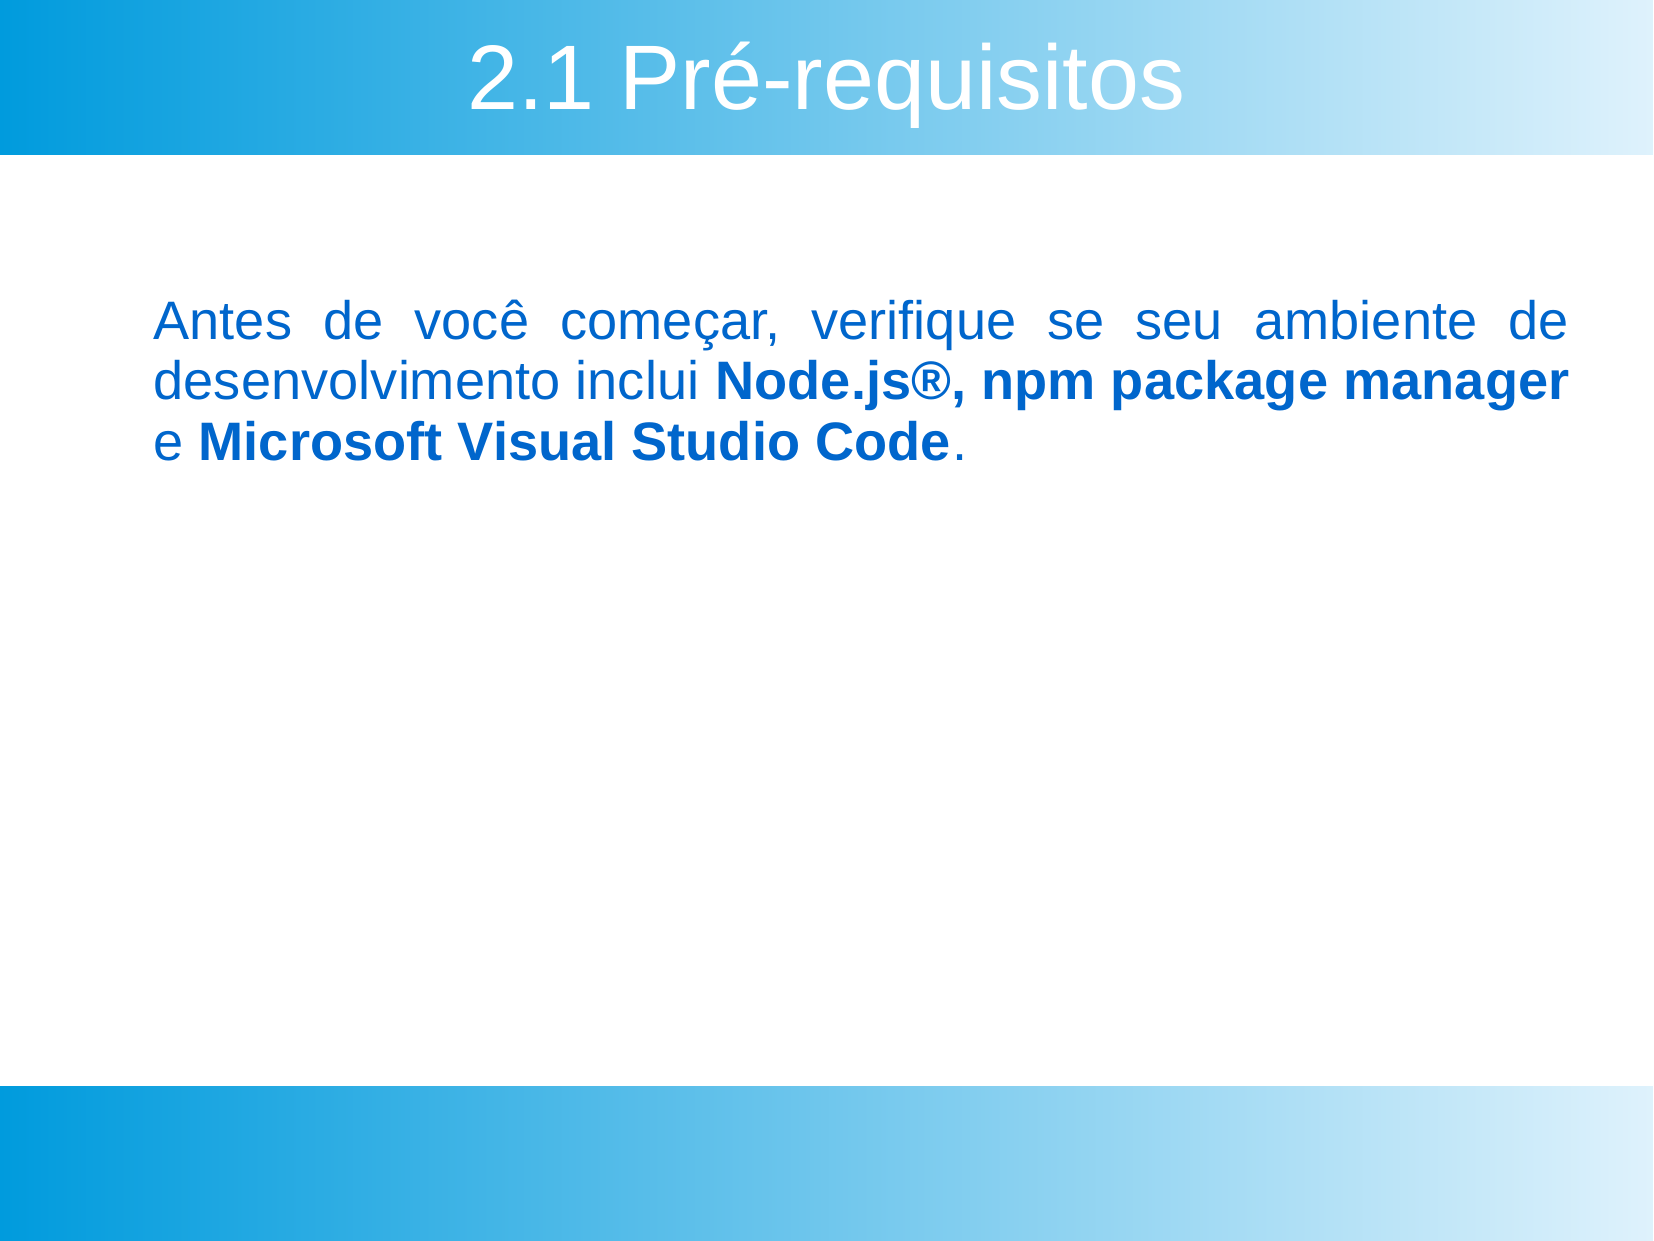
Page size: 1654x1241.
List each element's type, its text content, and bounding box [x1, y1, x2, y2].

list Antes de você começar, verifique se seu ambiente de desenvolvimento inclui Node.js®, npm package manager e Microsoft Visual Studio Code. [82, 290, 1571, 1010]
title 2.1 Pré-requisitos [82, 25, 1571, 131]
